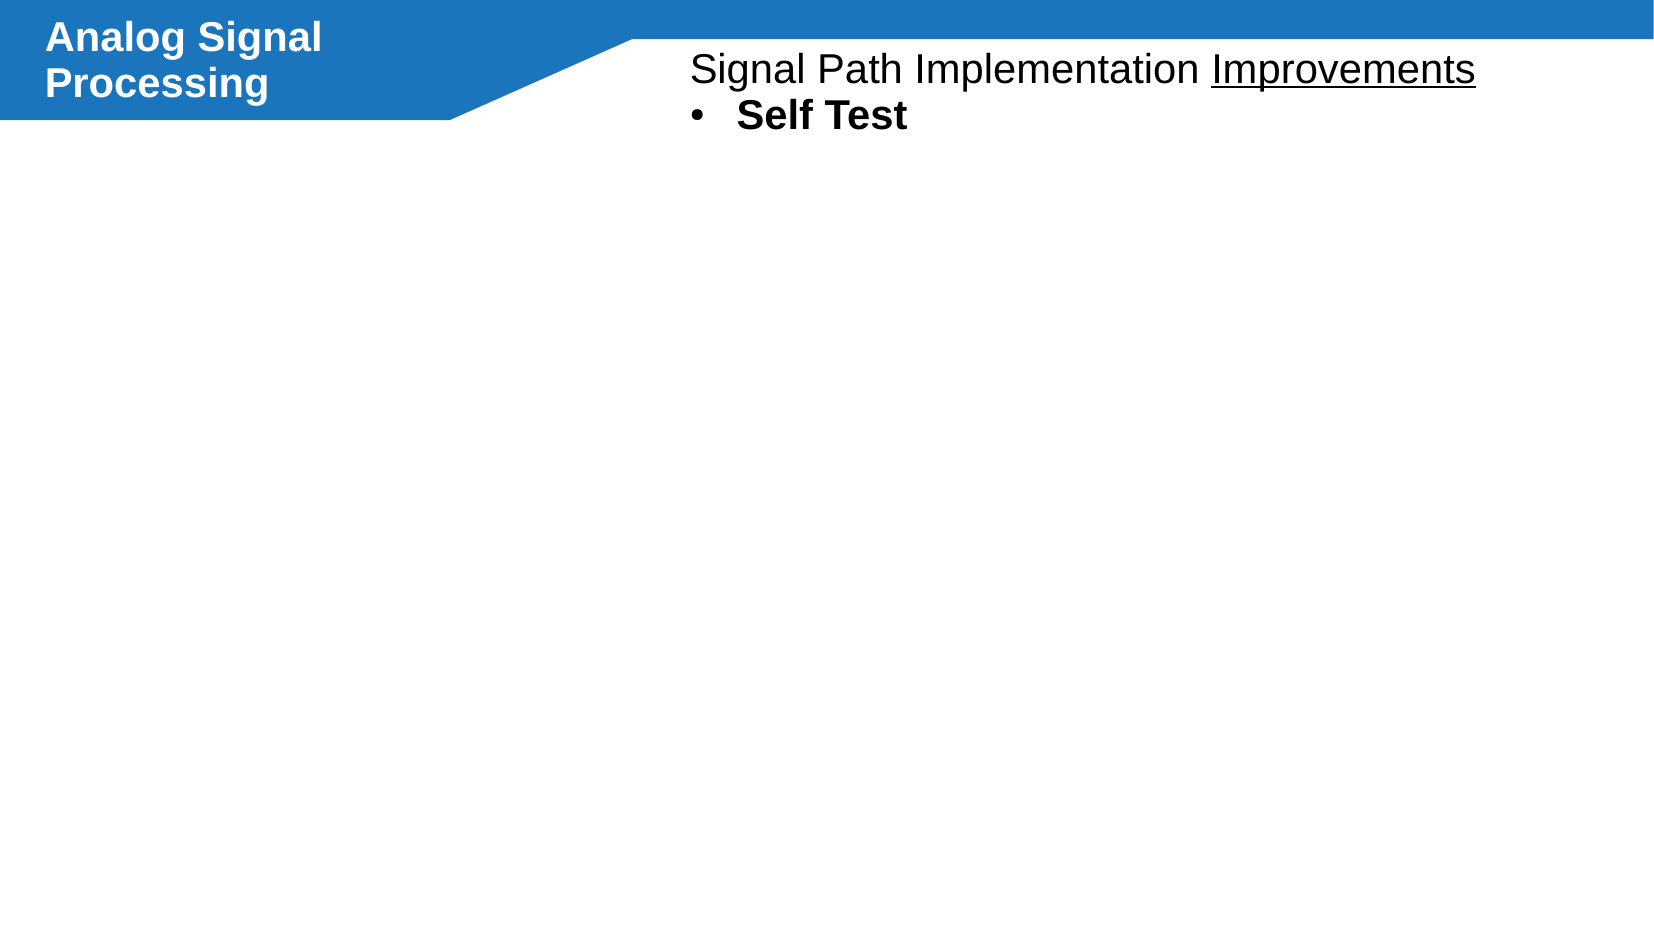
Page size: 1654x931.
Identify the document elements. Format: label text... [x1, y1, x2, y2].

text_box Analog Signal Processing [30, 0, 541, 121]
text_box Signal Path Implementation Improvements Self Test [675, 38, 1591, 147]
